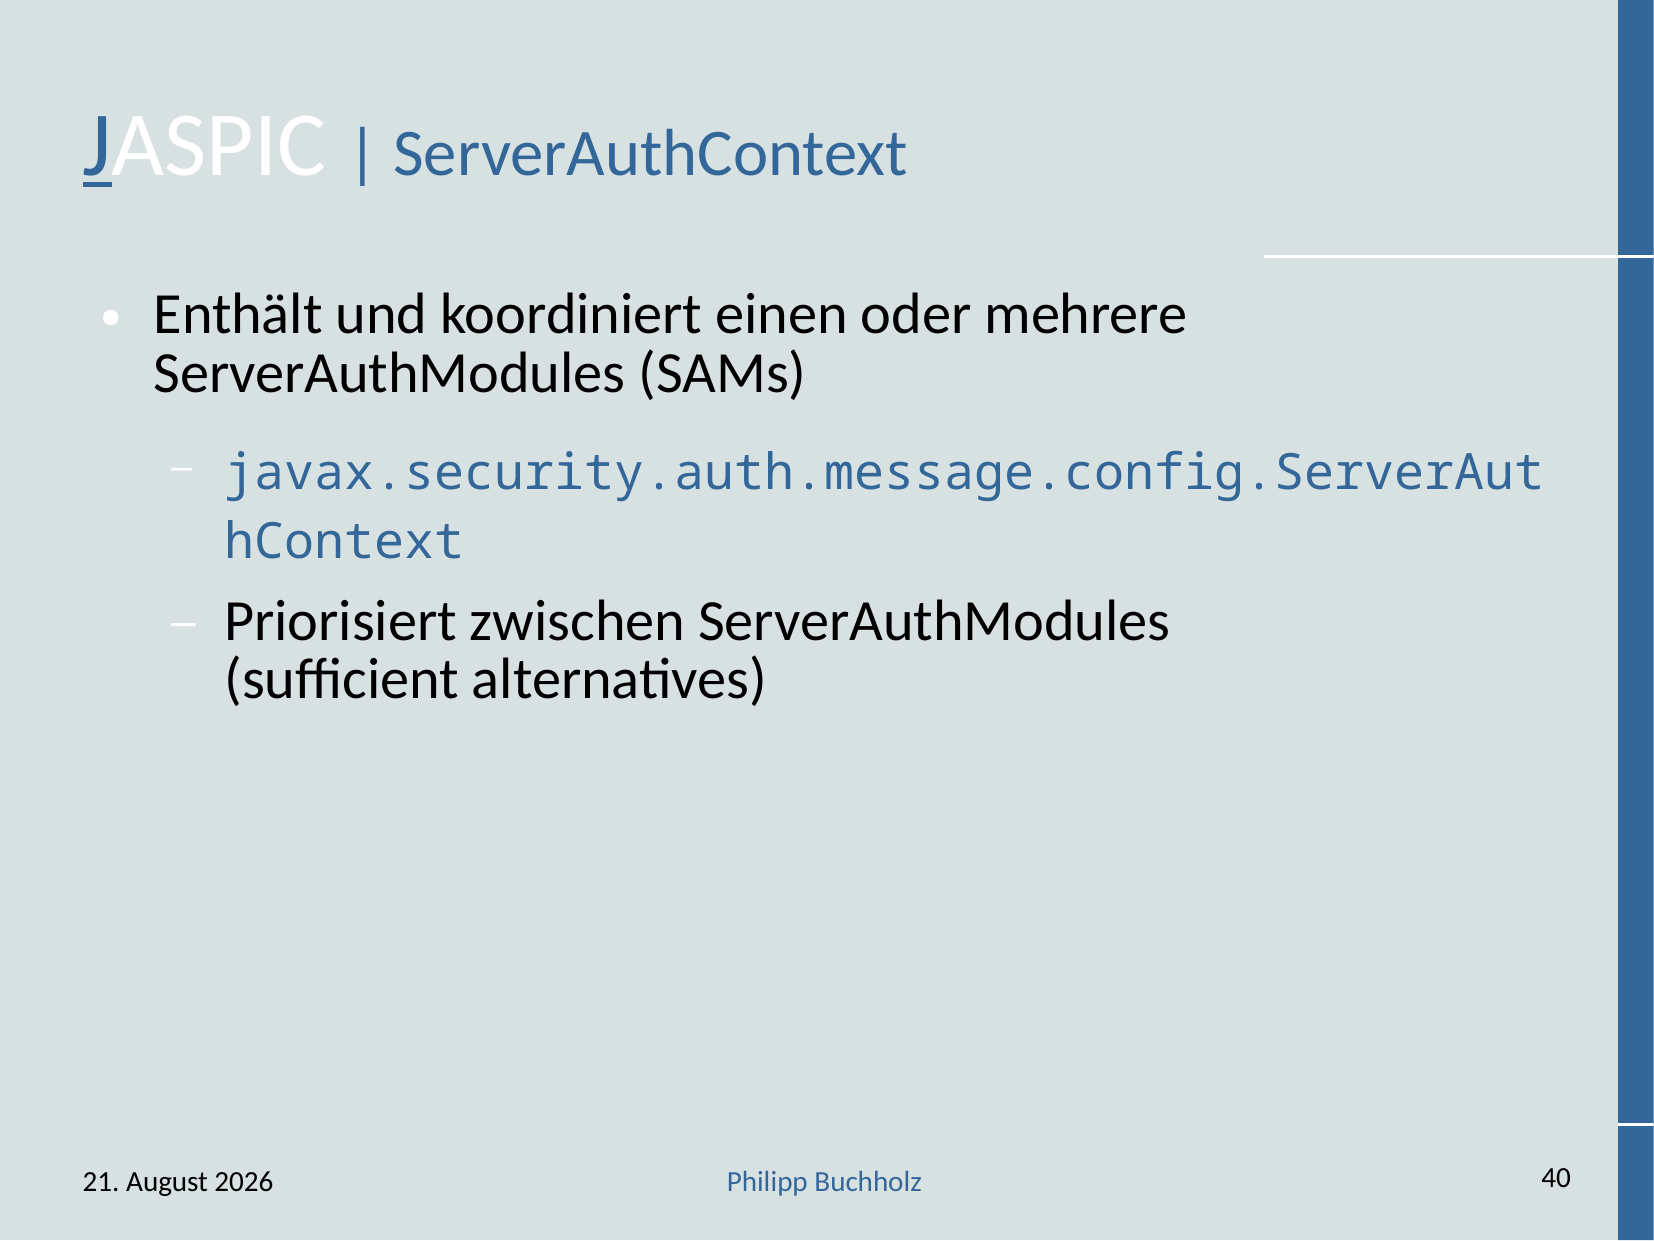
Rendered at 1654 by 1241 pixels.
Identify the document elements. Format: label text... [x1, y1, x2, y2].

title JASPIC | ServerAuthContext [82, 40, 1571, 266]
list Enthält und koordiniert einen oder mehrere ServerAuthModules (SAMs) javax.security.auth.message.config.ServerAuthContext Priorisiert zwischen ServerAuthModules (sufficient alternatives) [82, 290, 1571, 1109]
